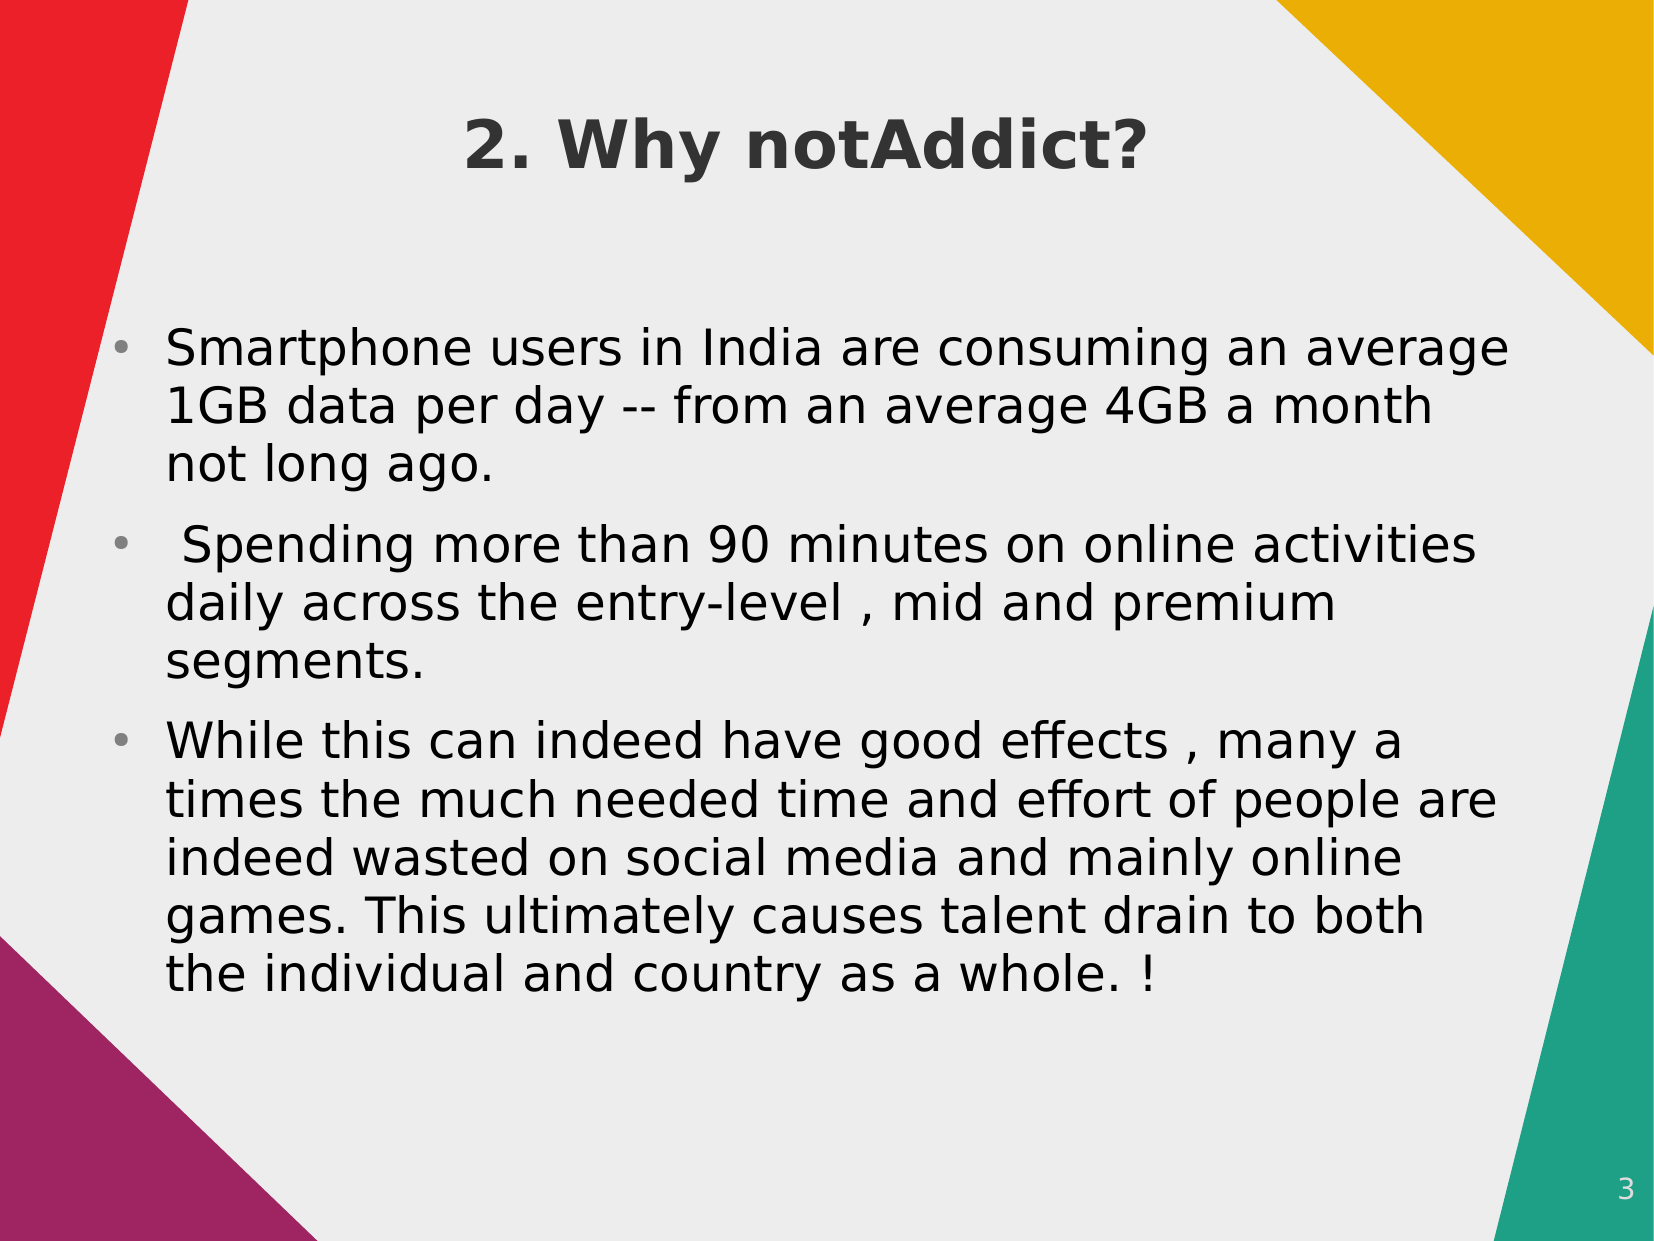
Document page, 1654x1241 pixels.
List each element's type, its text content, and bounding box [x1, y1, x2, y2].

title 2. Why notAddict? [94, 47, 1519, 245]
list Smartphone users in India are consuming an average 1GB data per day -- from an average 4GB a month not long ago. Spending more than 90 minutes on online activities daily across the entry-level , mid and premium segments. While this can indeed have good effects , many a times the much needed time and effort of people are indeed wasted on social media and mainly online games. This ultimately causes talent drain to both the individual and country as a whole. ! [94, 318, 1519, 1050]
